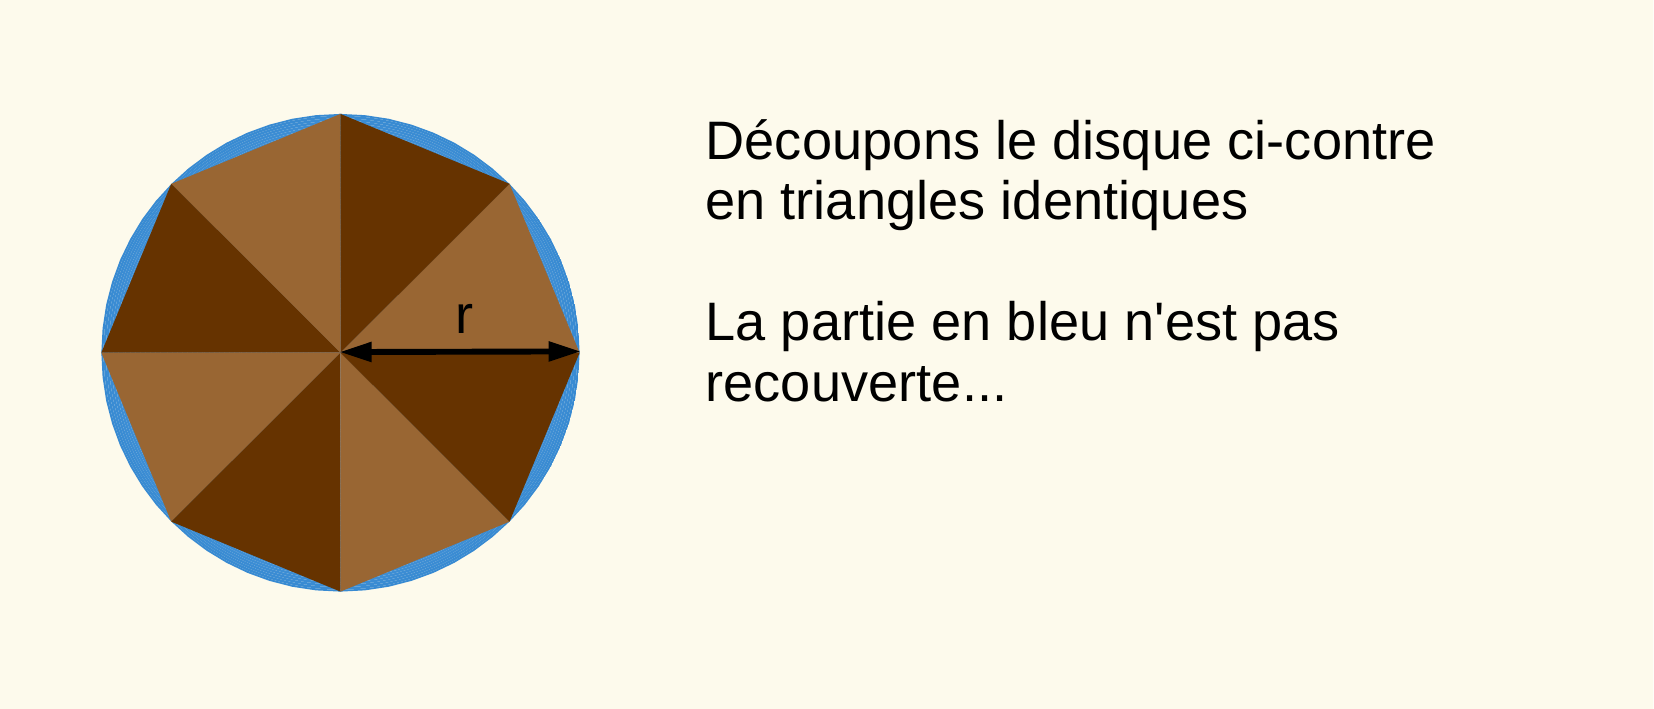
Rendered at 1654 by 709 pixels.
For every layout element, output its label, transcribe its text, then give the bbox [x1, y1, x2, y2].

text_box Découpons le disque ci-contre en triangles identiques La partie en bleu n'est pas recouverte... [690, 102, 1477, 602]
text_box [101, 113, 580, 592]
text_box r [440, 277, 530, 451]
